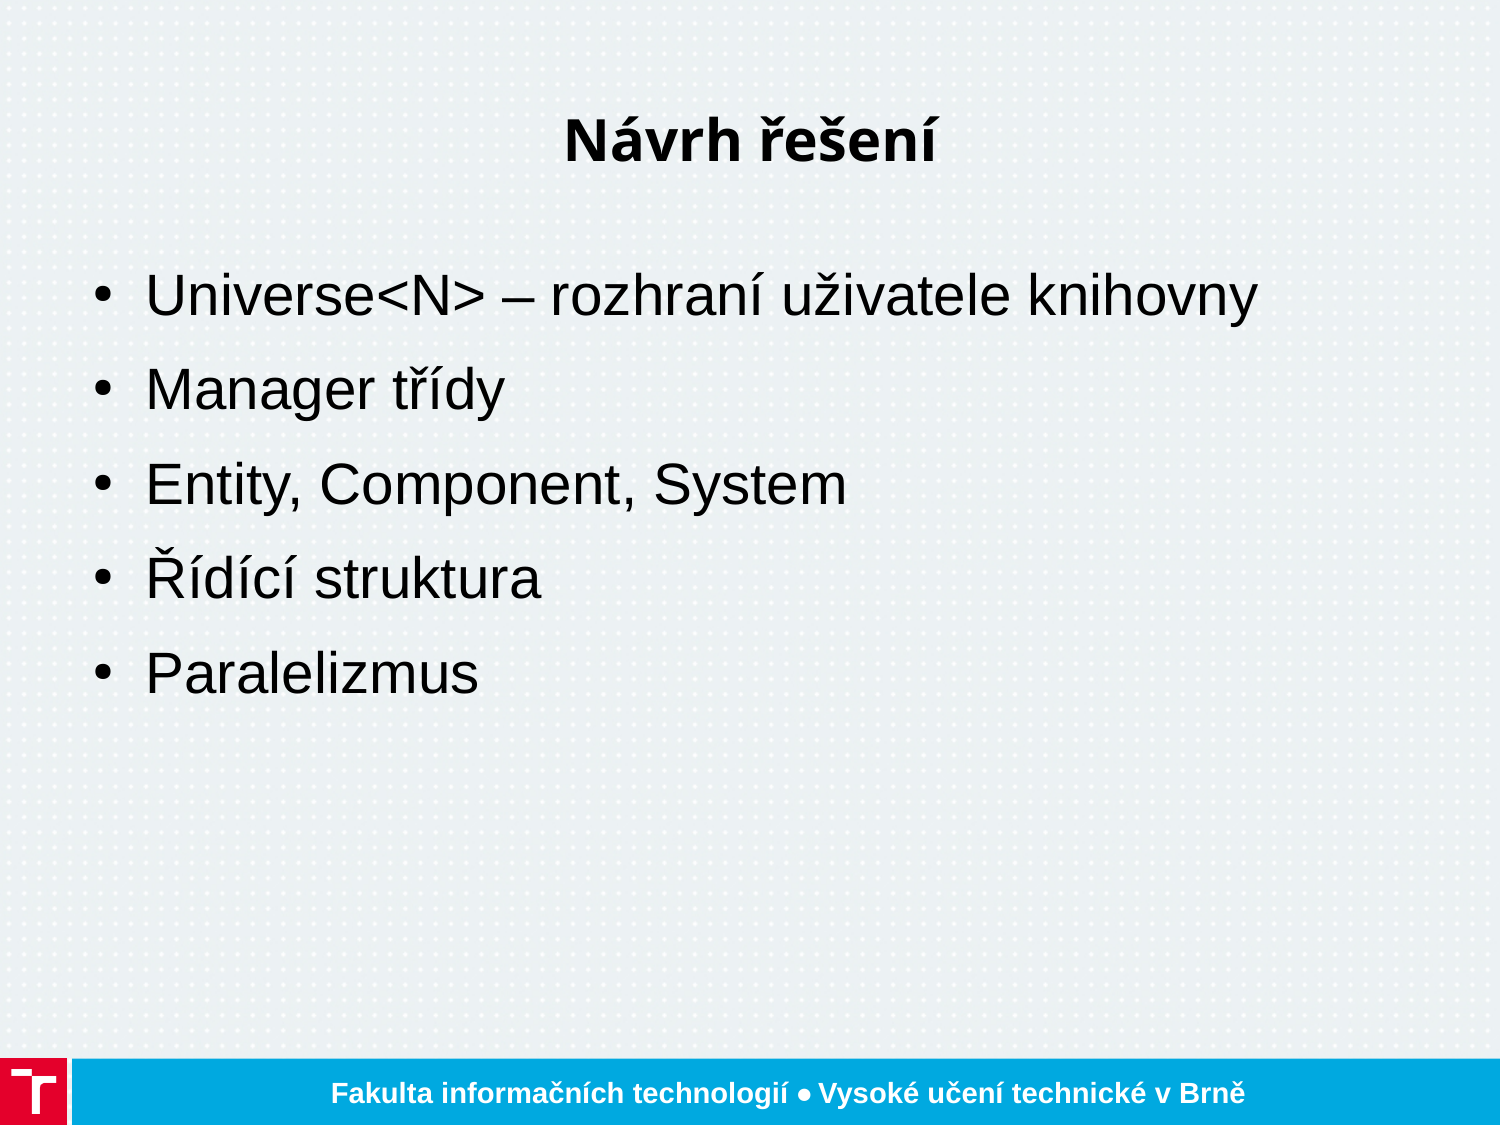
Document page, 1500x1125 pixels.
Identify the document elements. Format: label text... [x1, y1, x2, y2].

title Návrh řešení [75, 45, 1425, 233]
picture [0, 0, 1500, 1125]
list Universe<N> – rozhraní uživatele knihovny Manager třídy Entity, Component, System Řídící struktura Paralelizmus [75, 262, 1425, 1005]
